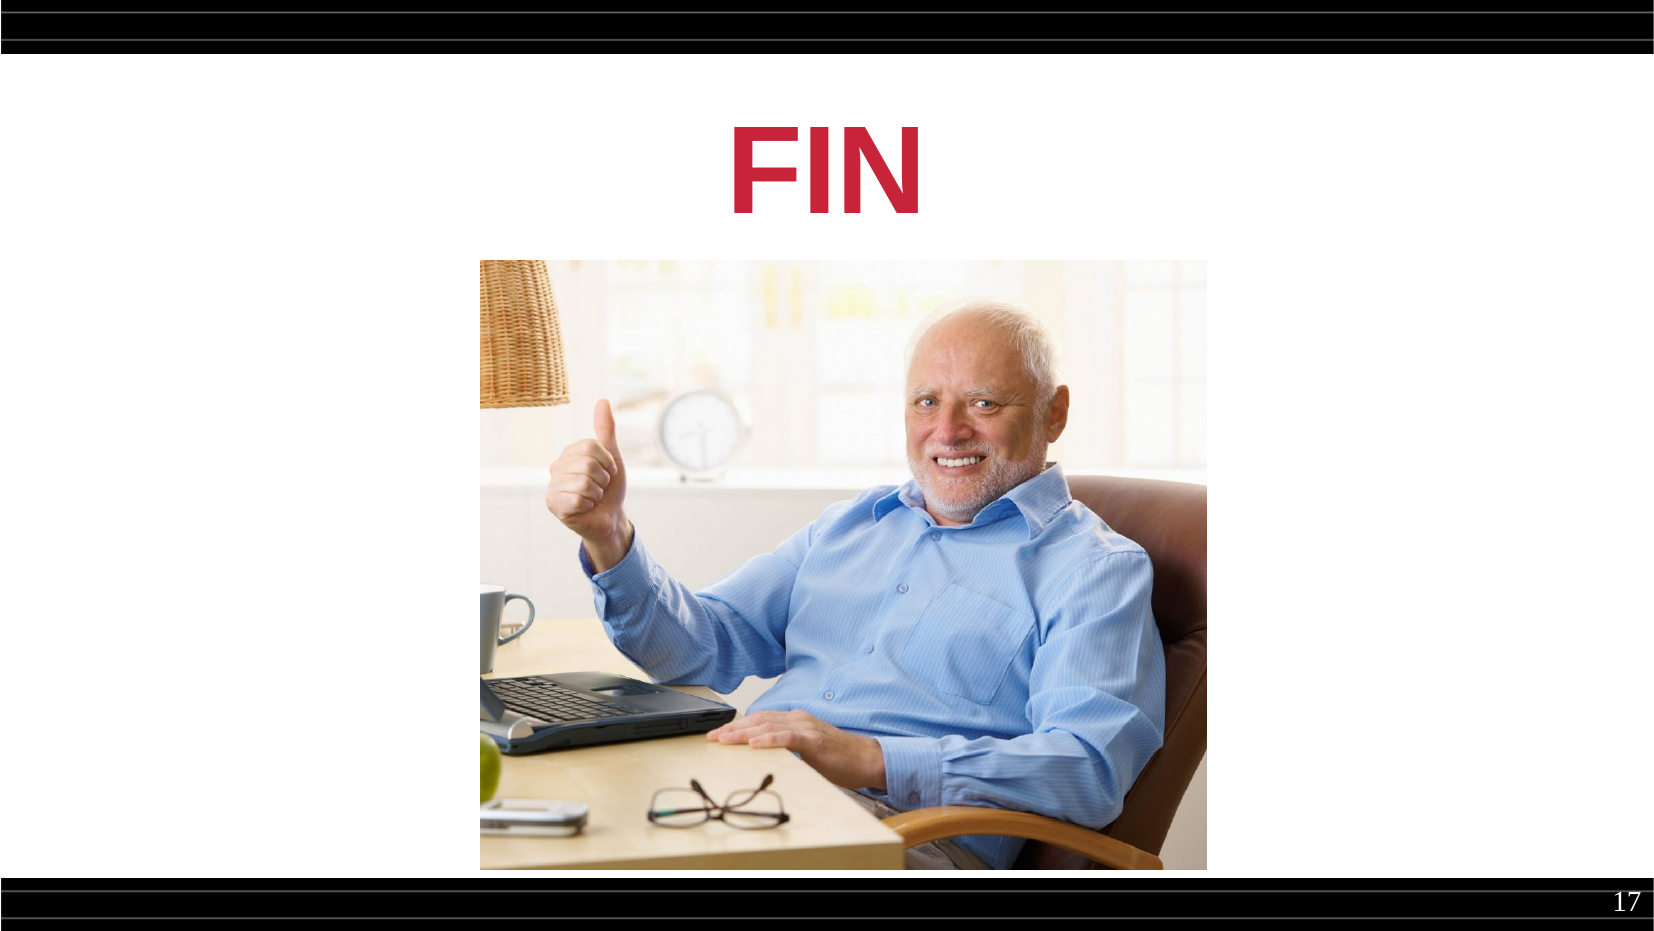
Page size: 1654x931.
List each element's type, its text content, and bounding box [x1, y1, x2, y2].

picture [1, 878, 1654, 931]
picture [480, 260, 1207, 871]
picture [1, 0, 1654, 54]
title FIN [82, 92, 1571, 249]
